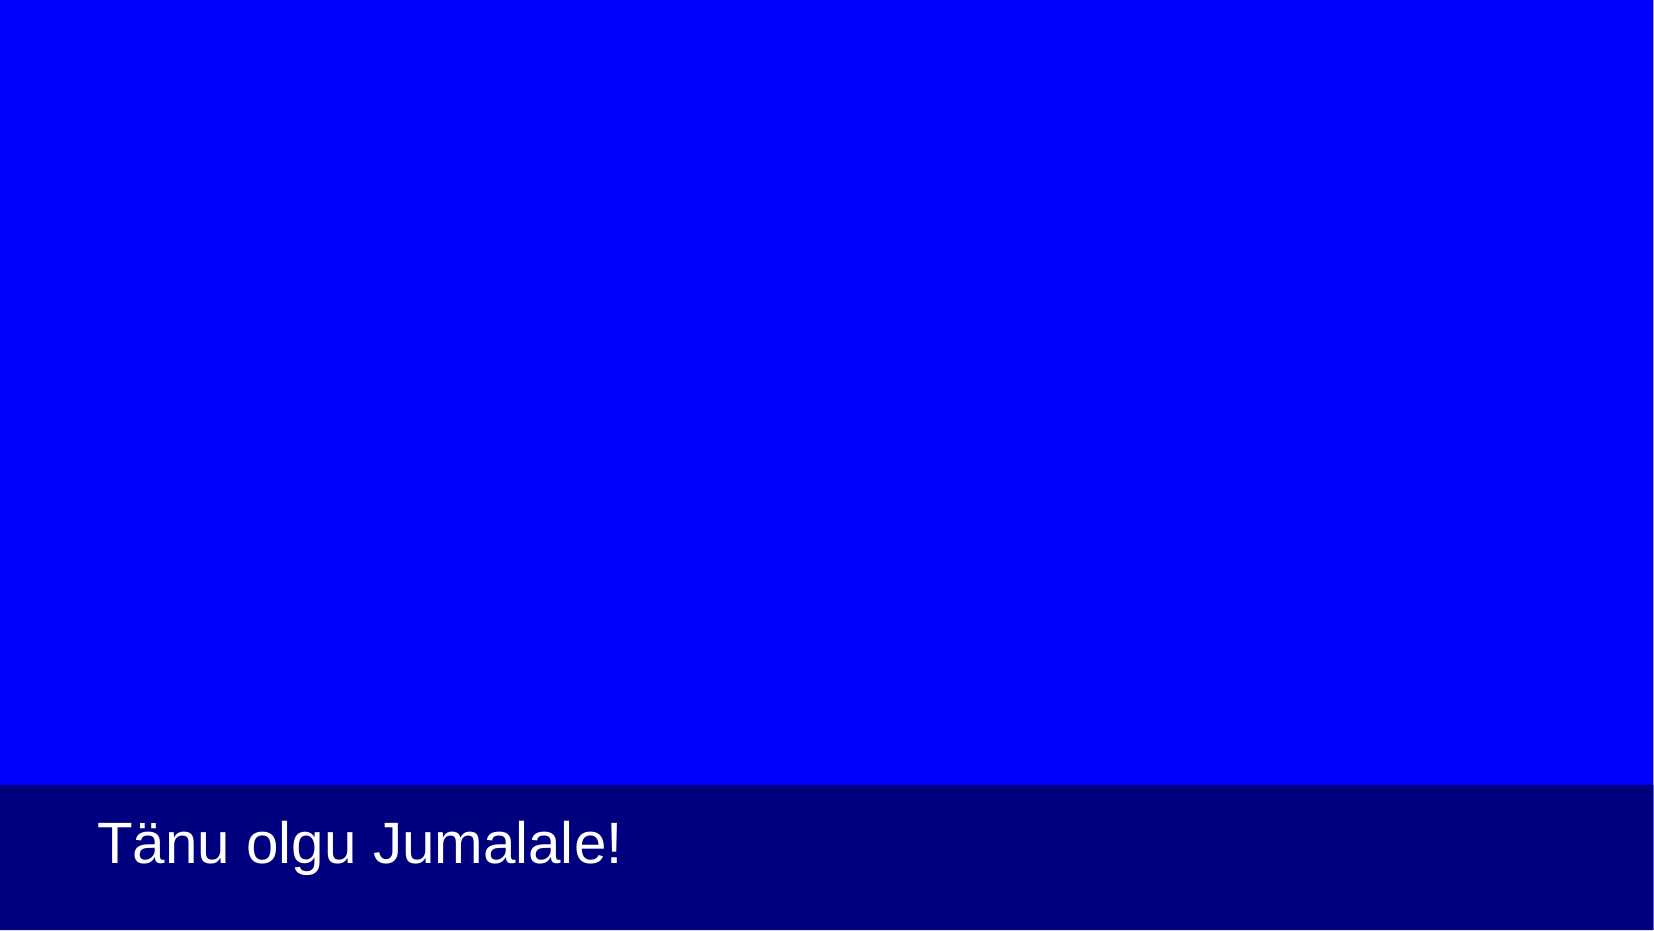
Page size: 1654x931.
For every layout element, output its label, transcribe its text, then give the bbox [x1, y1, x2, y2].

text_box Tänu olgu Jumalale! [82, 608, 1571, 884]
text_box [0, 784, 1654, 931]
